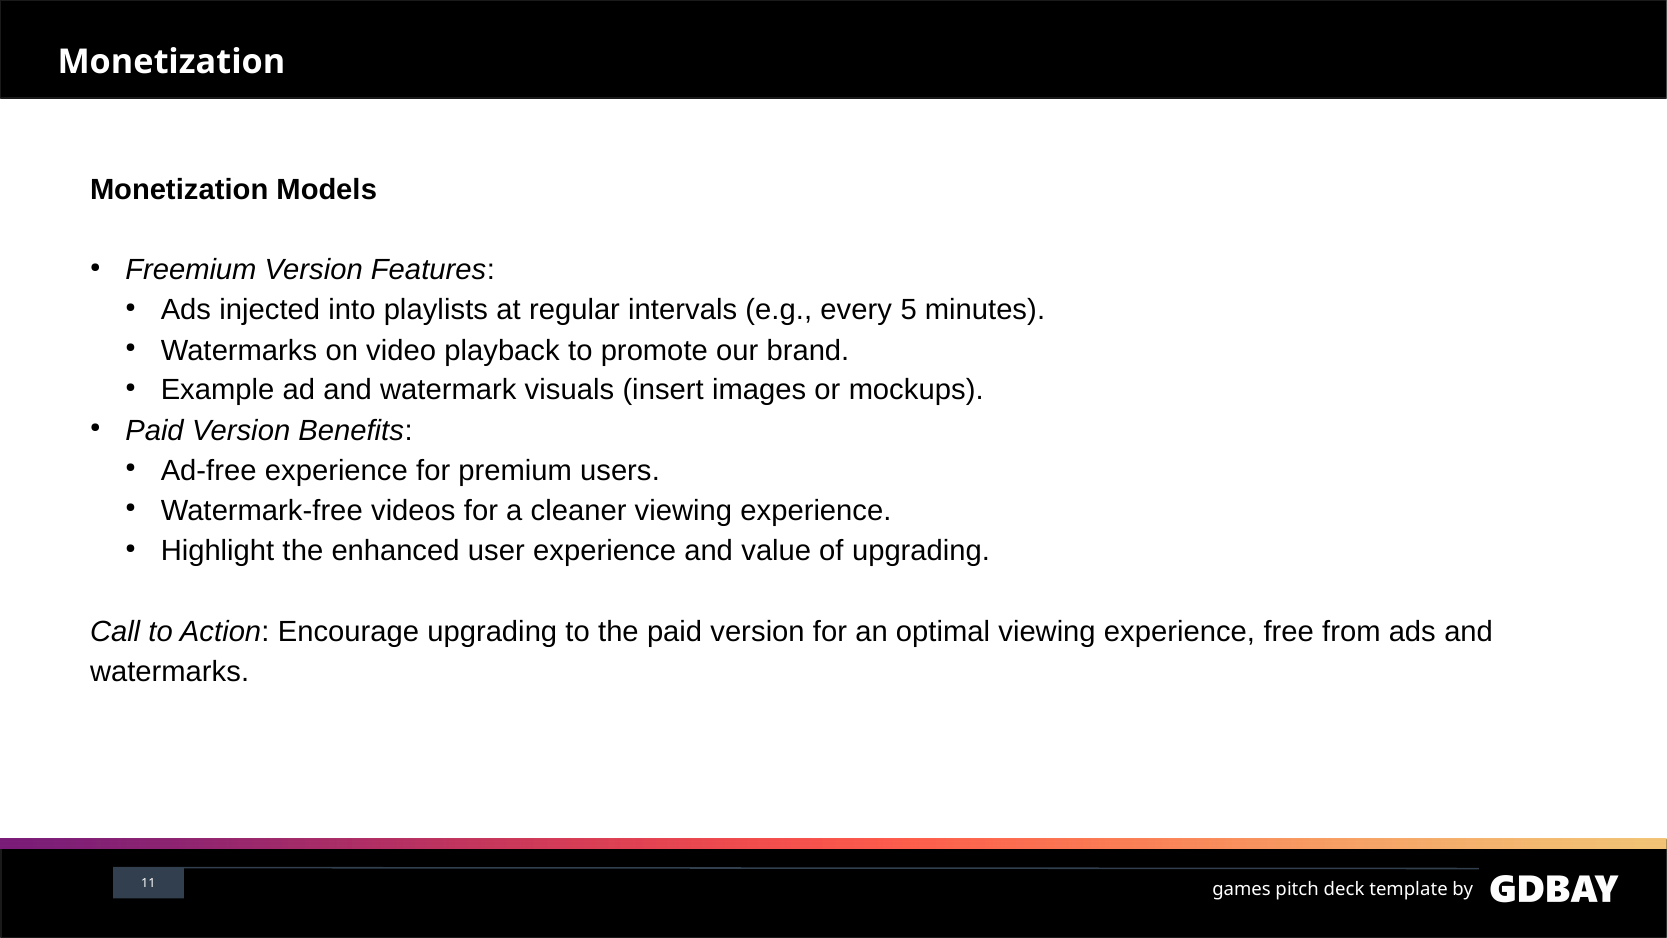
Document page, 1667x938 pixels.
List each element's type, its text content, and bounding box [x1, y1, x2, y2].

picture [1479, 863, 1630, 914]
text_box Monetization Models Freemium Version Features: Ads injected into playlists at regular intervals (e.g., every 5 minutes). Watermarks on video playback to promote our brand. Example ad and watermark visuals (insert images or mockups). Paid Version Benefits: Ad-free experience for premium users. Watermark-free videos for a cleaner viewing experience. Highlight the enhanced user experience and value of upgrading. Call to Action: Encourage upgrading to the paid version for an optimal viewing experience, free from ads and watermarks. [74, 149, 1613, 703]
slide_number <number> [111, 867, 185, 900]
title Monetization [42, 25, 1480, 88]
picture [0, 838, 1667, 849]
